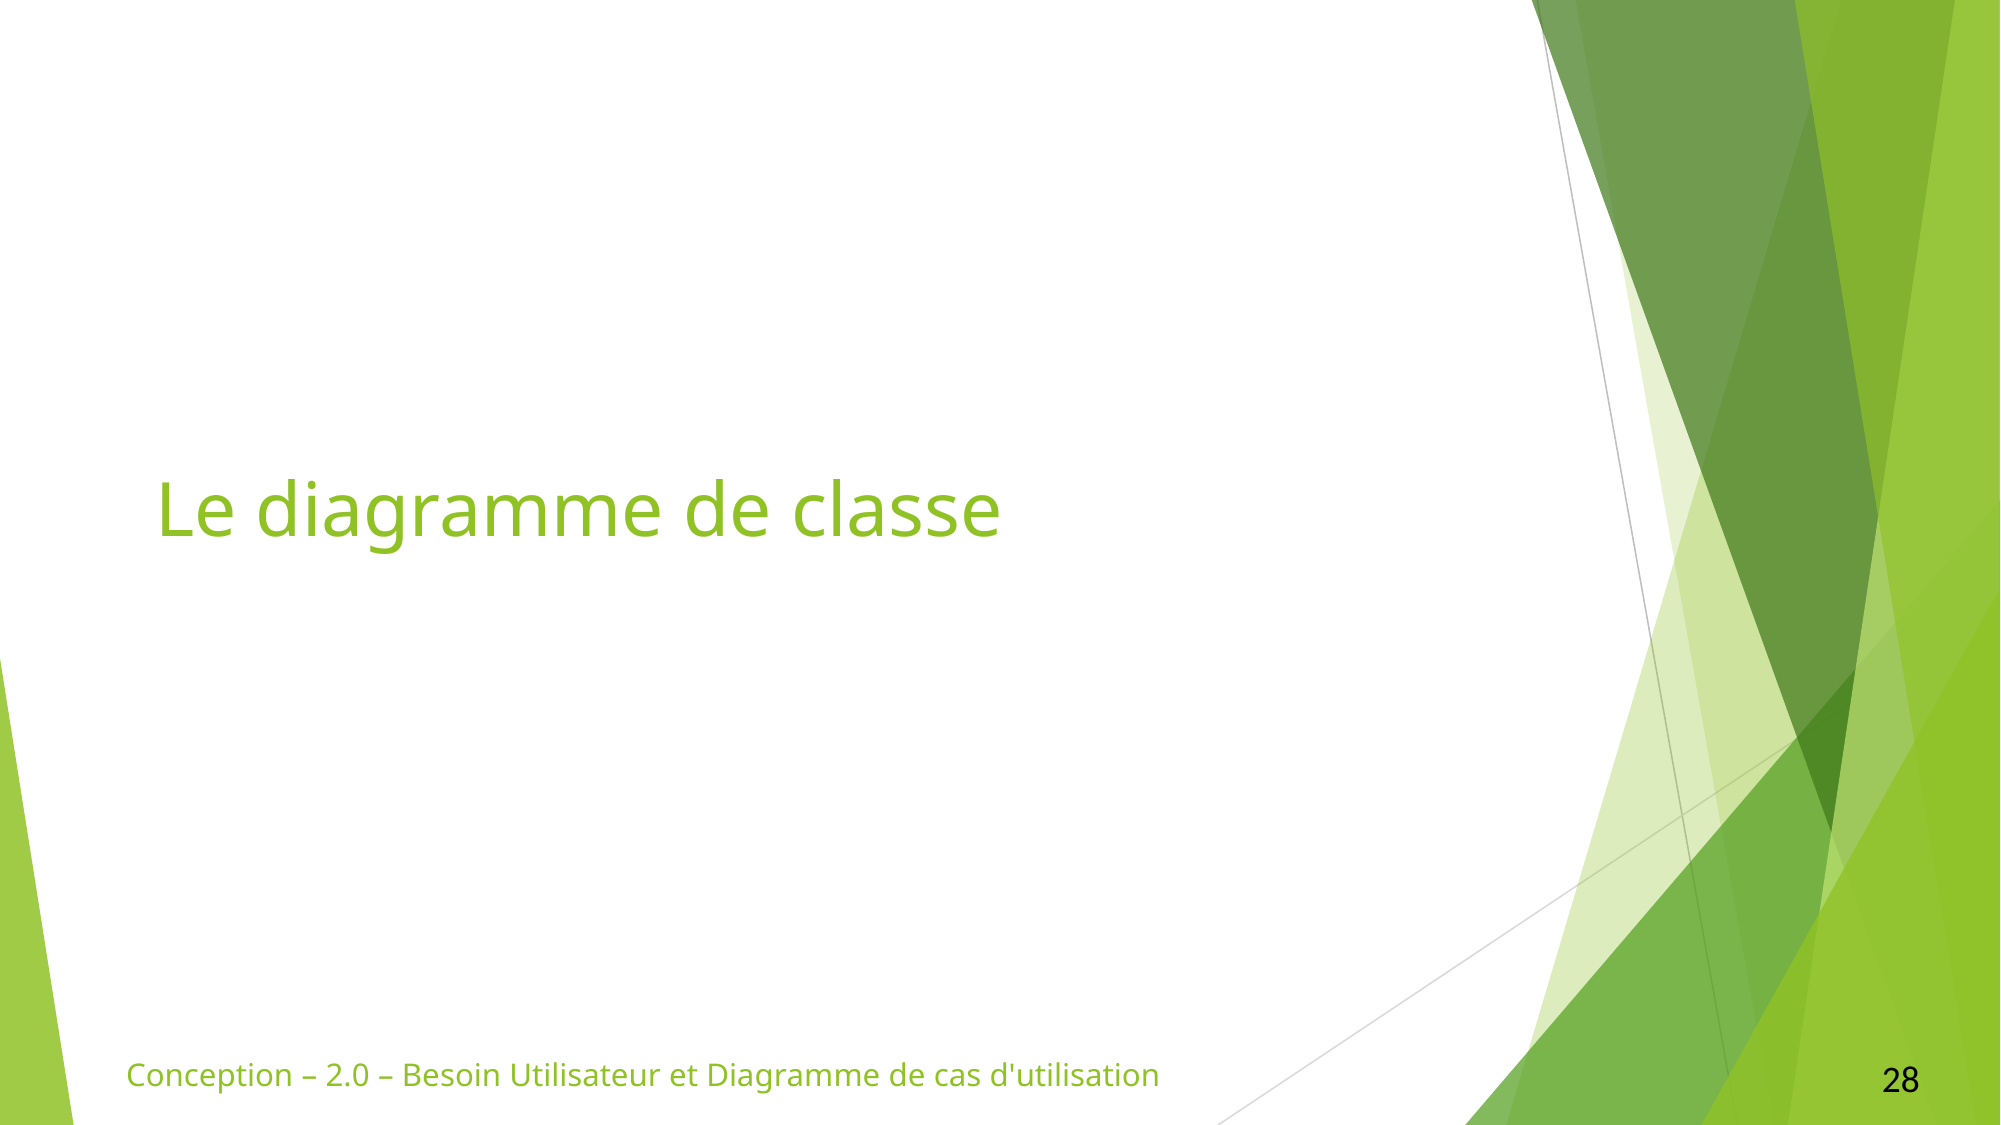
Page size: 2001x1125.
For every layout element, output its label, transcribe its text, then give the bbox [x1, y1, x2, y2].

title Le diagramme de classe [140, 454, 1551, 671]
text_box [1866, 1047, 1979, 1108]
text_box Conception – 2.0 – Besoin Utilisateur et Diagramme de cas d'utilisation [111, 1047, 1210, 1109]
